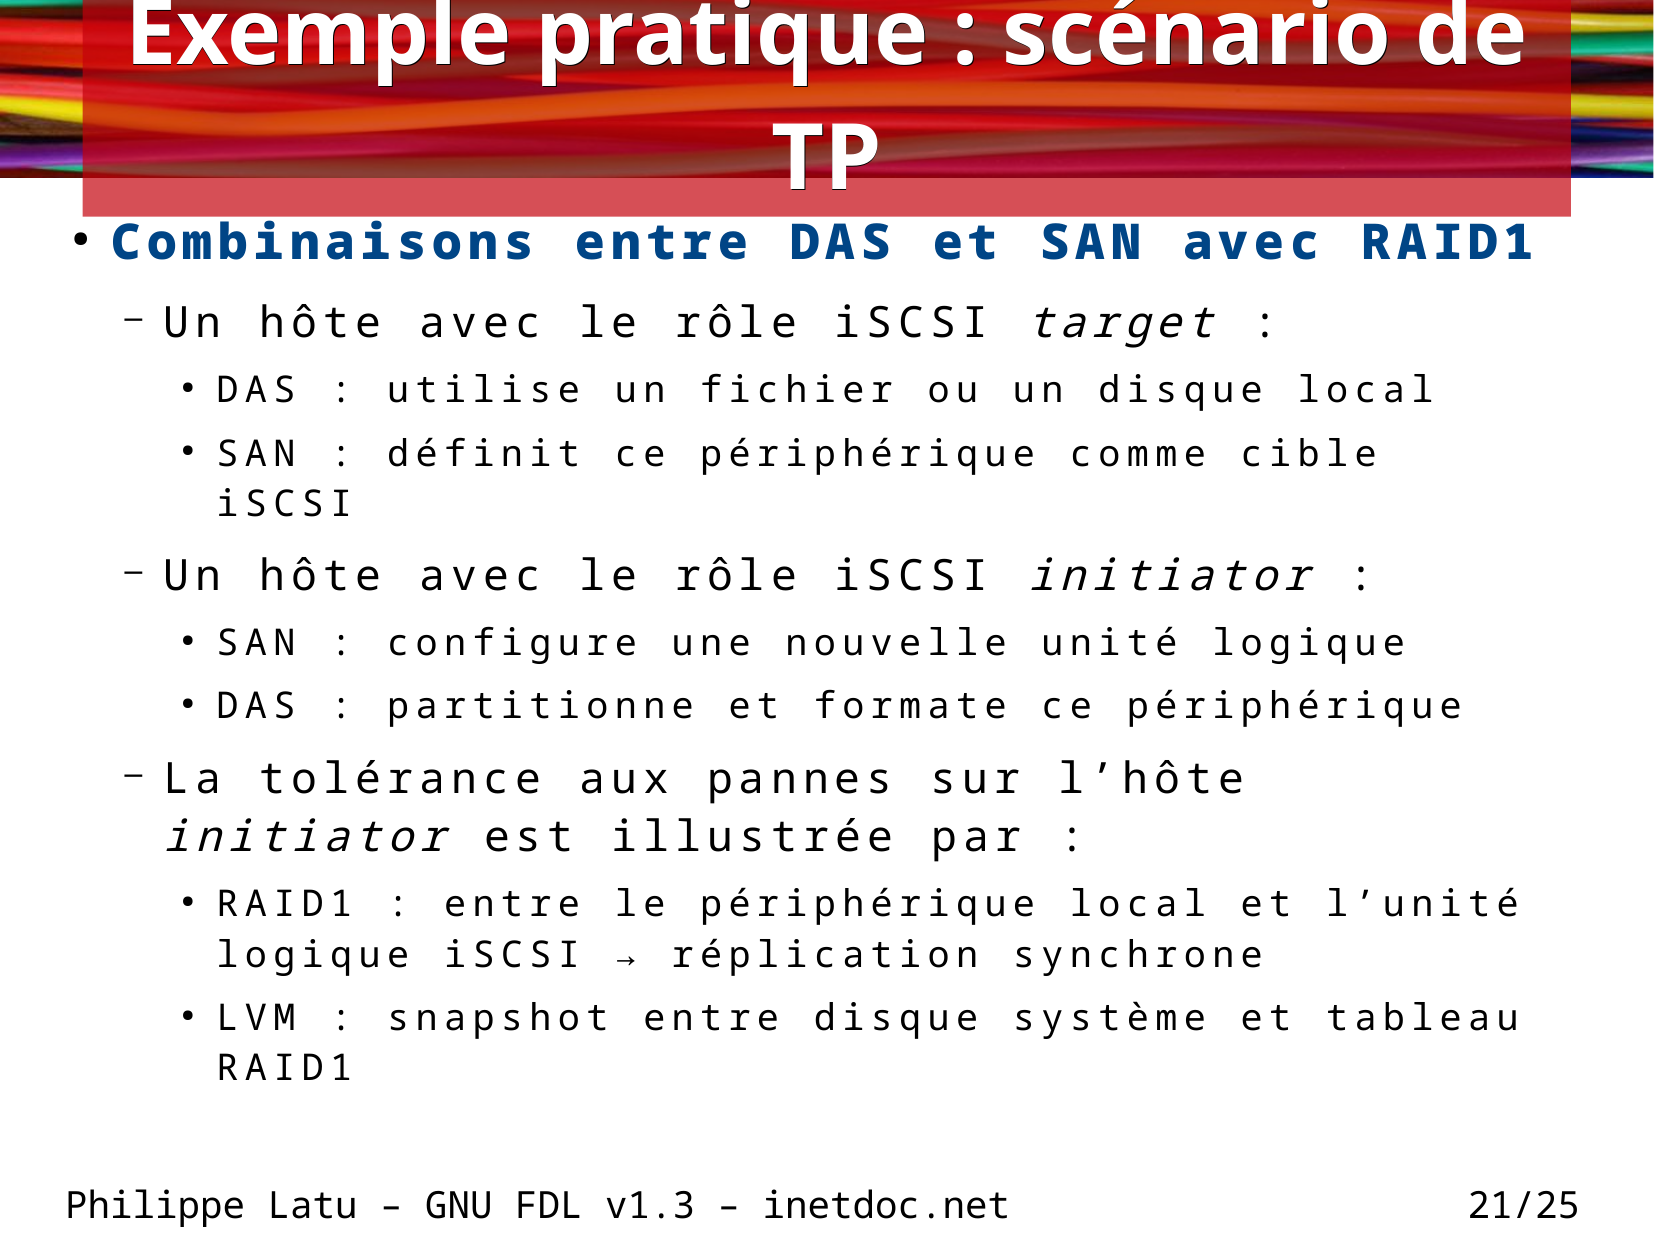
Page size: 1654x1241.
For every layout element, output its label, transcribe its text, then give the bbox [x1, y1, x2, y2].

text_box Philippe Latu – GNU FDL v1.3 – inetdoc.net <numéro>/25 [59, 1133, 1595, 1237]
list Combinaisons entre DAS et SAN avec RAID1 Un hôte avec le rôle iSCSI target : DAS : utilise un fichier ou un disque local SAN : définit ce périphérique comme cible iSCSI Un hôte avec le rôle iSCSI initiator : SAN : configure une nouvelle unité logique DAS : partitionne et formate ce périphérique La tolérance aux pannes sur l’hôte initiator est illustrée par : RAID1 : entre le périphérique local et l’unité logique iSCSI → réplication synchrone LVM : snapshot entre disque système et tableau RAID1 [59, 206, 1548, 1099]
title Exemple pratique : scénario de TP [82, 11, 1571, 172]
picture [1571, 0, 1654, 178]
picture [0, 0, 82, 178]
